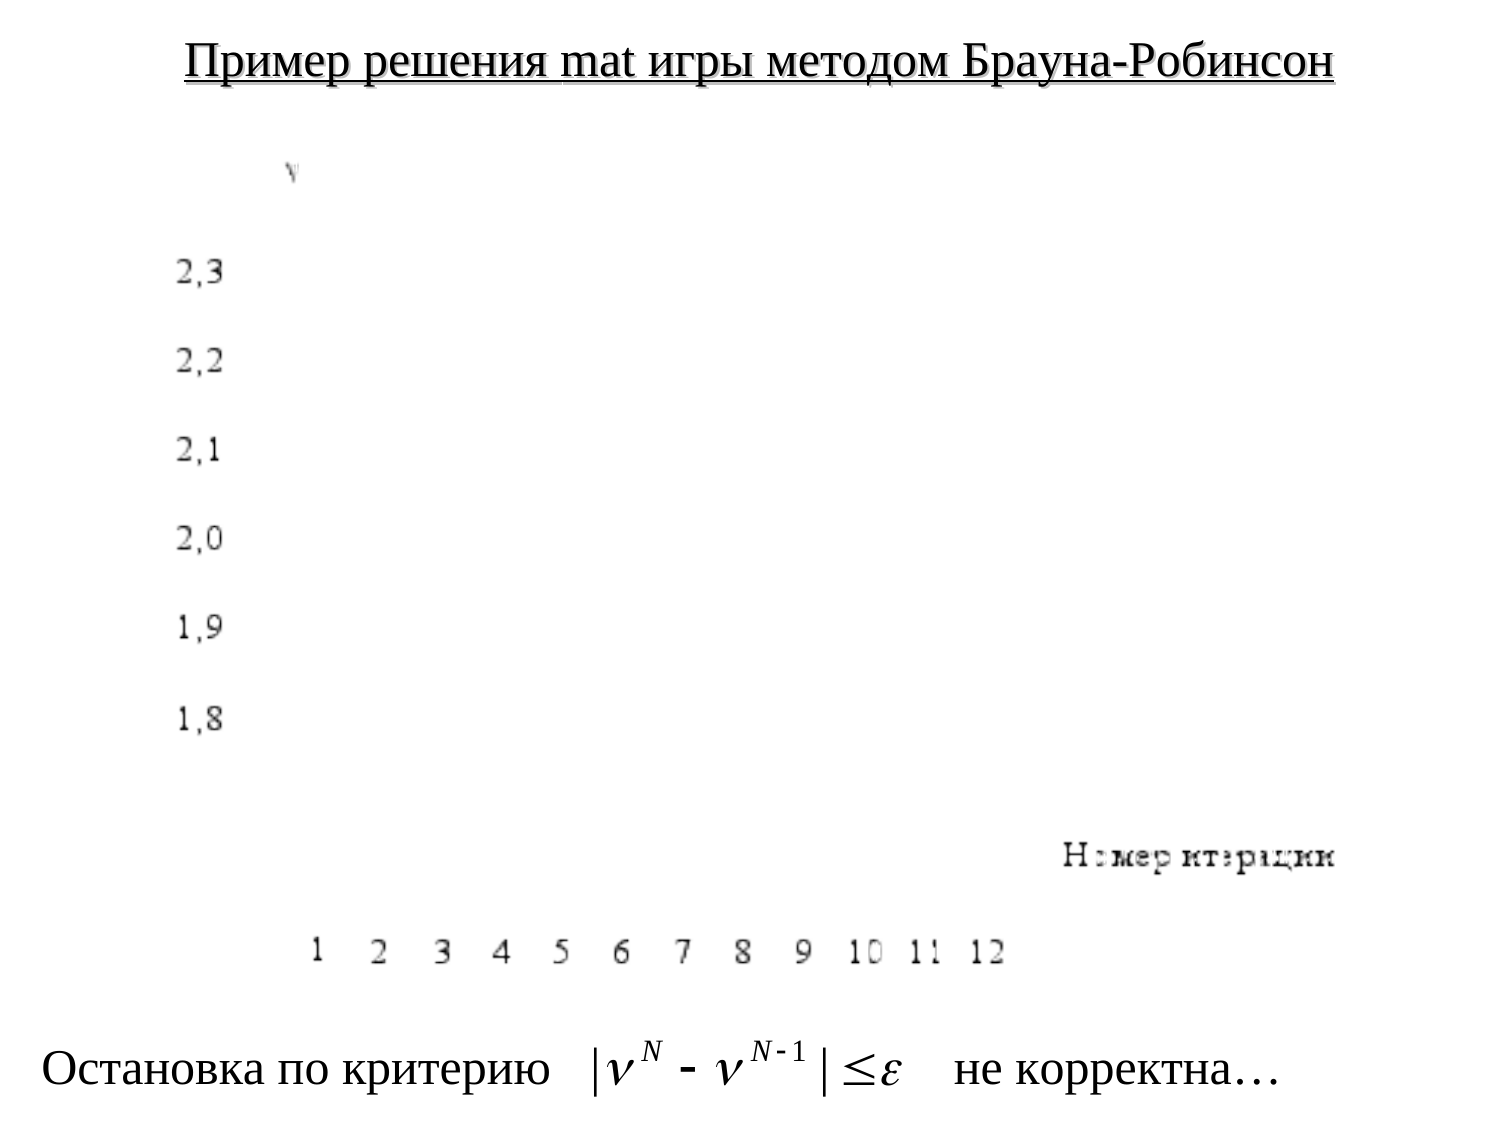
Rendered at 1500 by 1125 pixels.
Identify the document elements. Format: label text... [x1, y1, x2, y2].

text_box не корректна… [939, 1026, 1297, 1102]
chart [584, 1027, 916, 1108]
text_box Пример решения mat игры методом Брауна-Робинсон [169, 18, 1350, 90]
text_box Остановка по критерию [26, 1026, 566, 1102]
chart [135, 90, 1353, 1012]
